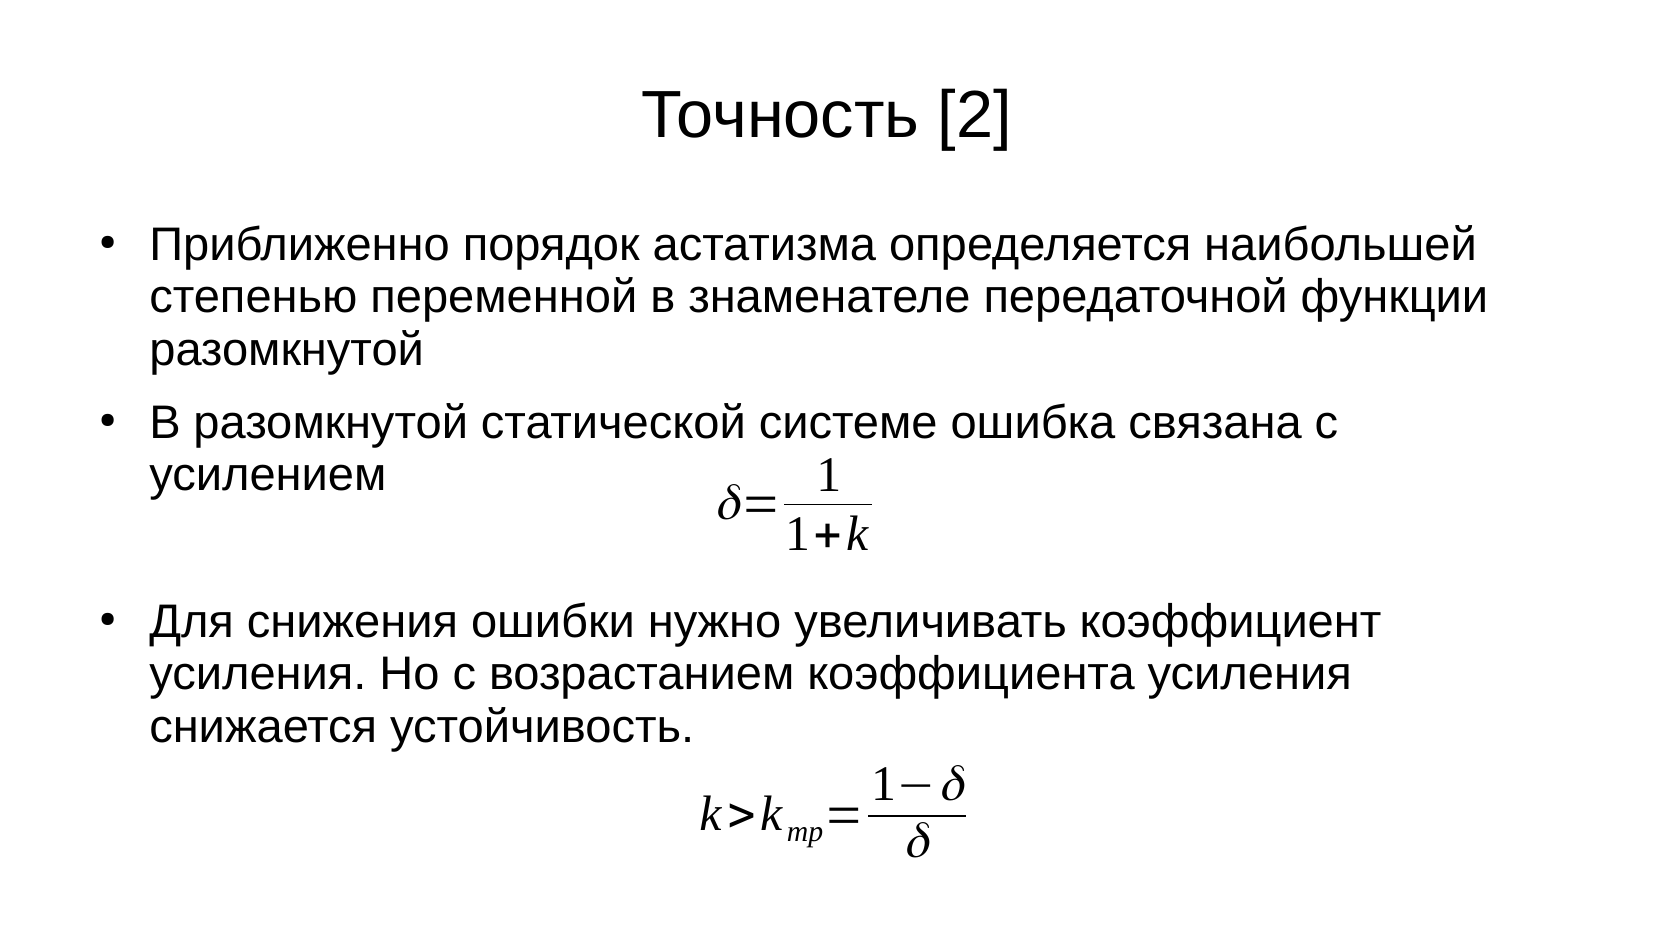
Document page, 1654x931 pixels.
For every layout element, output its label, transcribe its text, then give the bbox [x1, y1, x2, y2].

chart [708, 447, 880, 562]
list Приближенно порядок астатизма определяется наибольшей степенью переменной в знаменателе передаточной функции разомкнутой В разомкнутой статической системе ошибка связана с усилением Для снижения ошибки нужно увеличивать коэффициент усиления. Но с возрастанием коэффициента усиления снижается устойчивость. [82, 217, 1571, 758]
title Точность [2] [82, 37, 1571, 193]
chart [691, 757, 975, 860]
